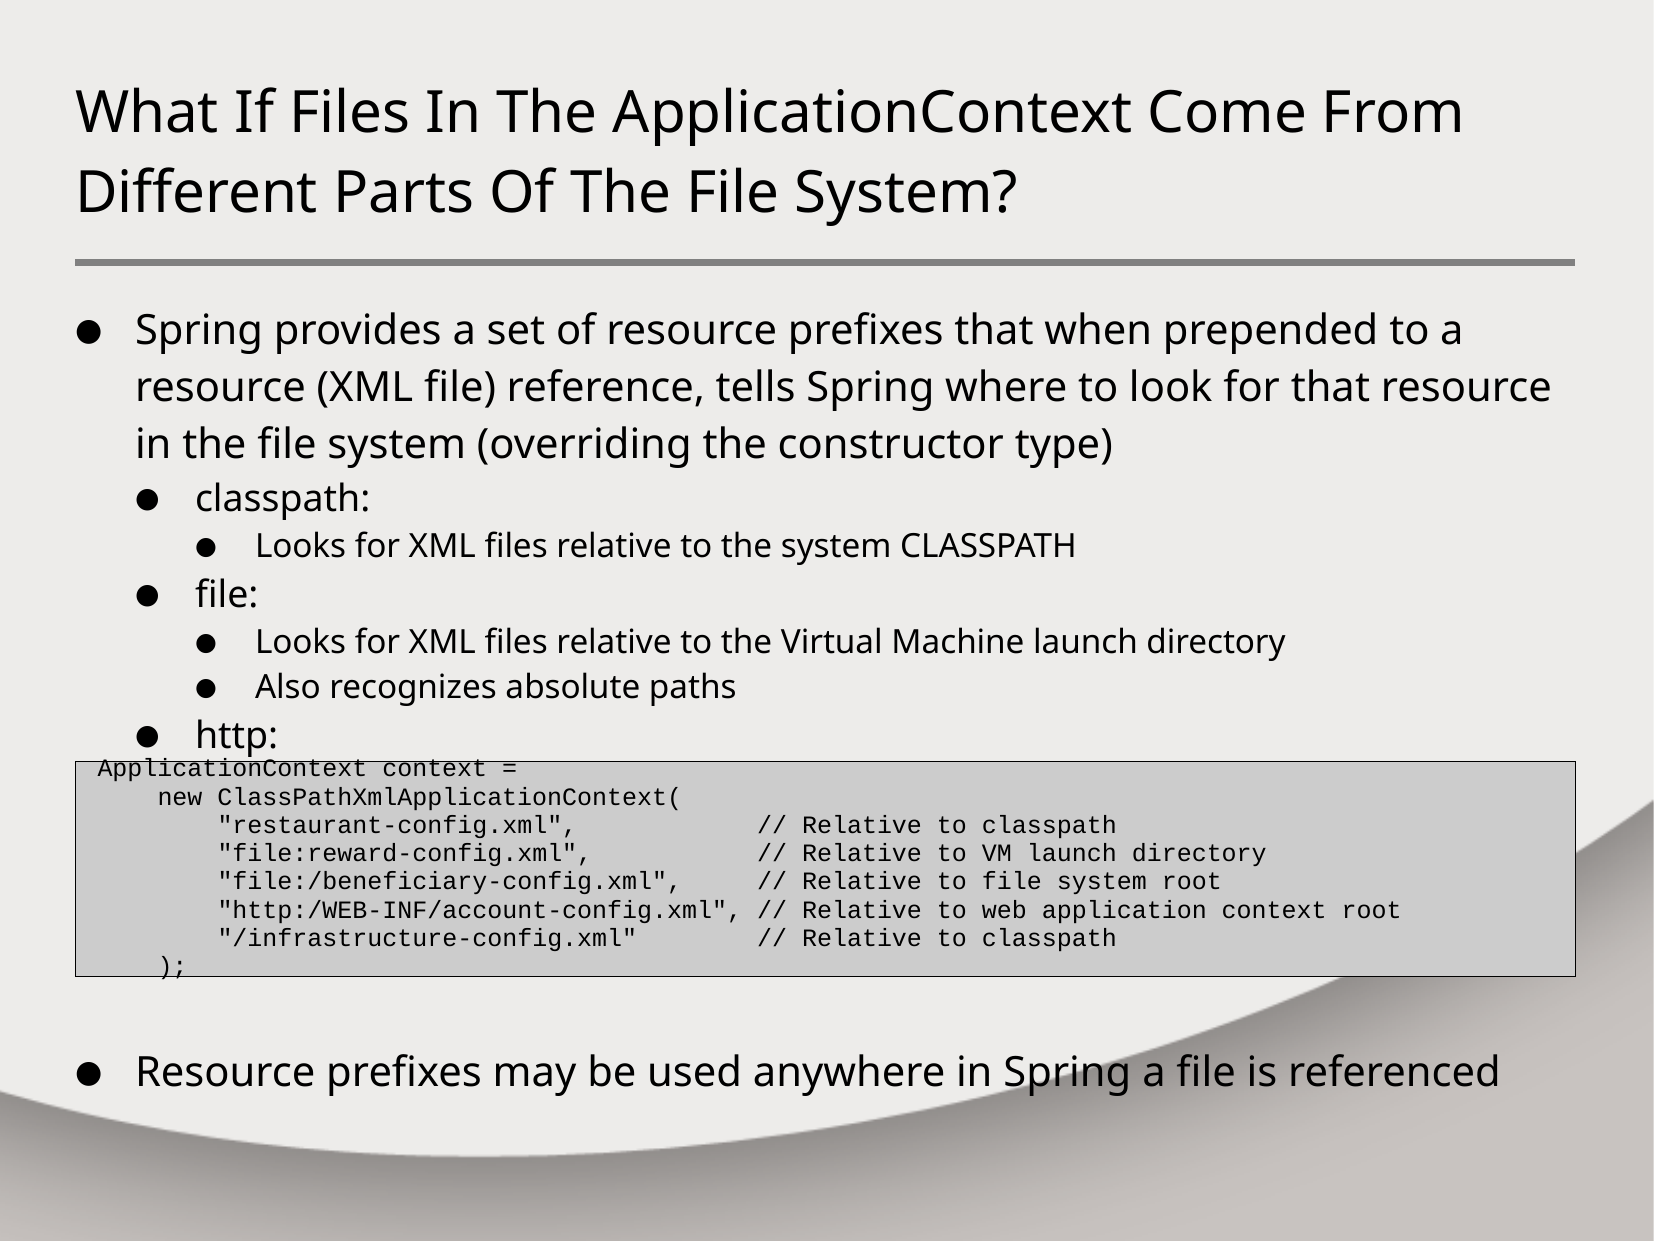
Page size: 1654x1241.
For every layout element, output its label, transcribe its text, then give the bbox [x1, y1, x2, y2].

picture [0, 0, 1654, 1241]
title What If Files In The ApplicationContext Come From Different Parts Of The File System? [75, 75, 1576, 226]
text_box ApplicationContext context = new ClassPathXmlApplicationContext( "restaurant-config.xml", // Relative to classpath "file:reward-config.xml", // Relative to VM launch directory "file:/beneficiary-config.xml", // Relative to file system root "http:/WEB-INF/account-config.xml", // Relative to web application context root "/infrastructure-config.xml" // Relative to classpath ); [75, 761, 1576, 977]
list Spring provides a set of resource prefixes that when prepended to a resource (XML file) reference, tells Spring where to look for that resource in the file system (overriding the constructor type) classpath: Looks for XML files relative to the system CLASSPATH file: Looks for XML files relative to the Virtual Machine launch directory Also recognizes absolute paths http: Looks for XML files relative to the context root of a web application Resource prefixes may be used anywhere in Spring a file is referenced [75, 977, 1575, 1163]
list Spring provides a set of resource prefixes that when prepended to a resource (XML file) reference, tells Spring where to look for that resource in the file system (overriding the constructor type) classpath: Looks for XML files relative to the system CLASSPATH file: Looks for XML files relative to the Virtual Machine launch directory Also recognizes absolute paths http: Looks for XML files relative to the context root of a web application Resource prefixes may be used anywhere in Spring a file is referenced [75, 300, 1575, 761]
